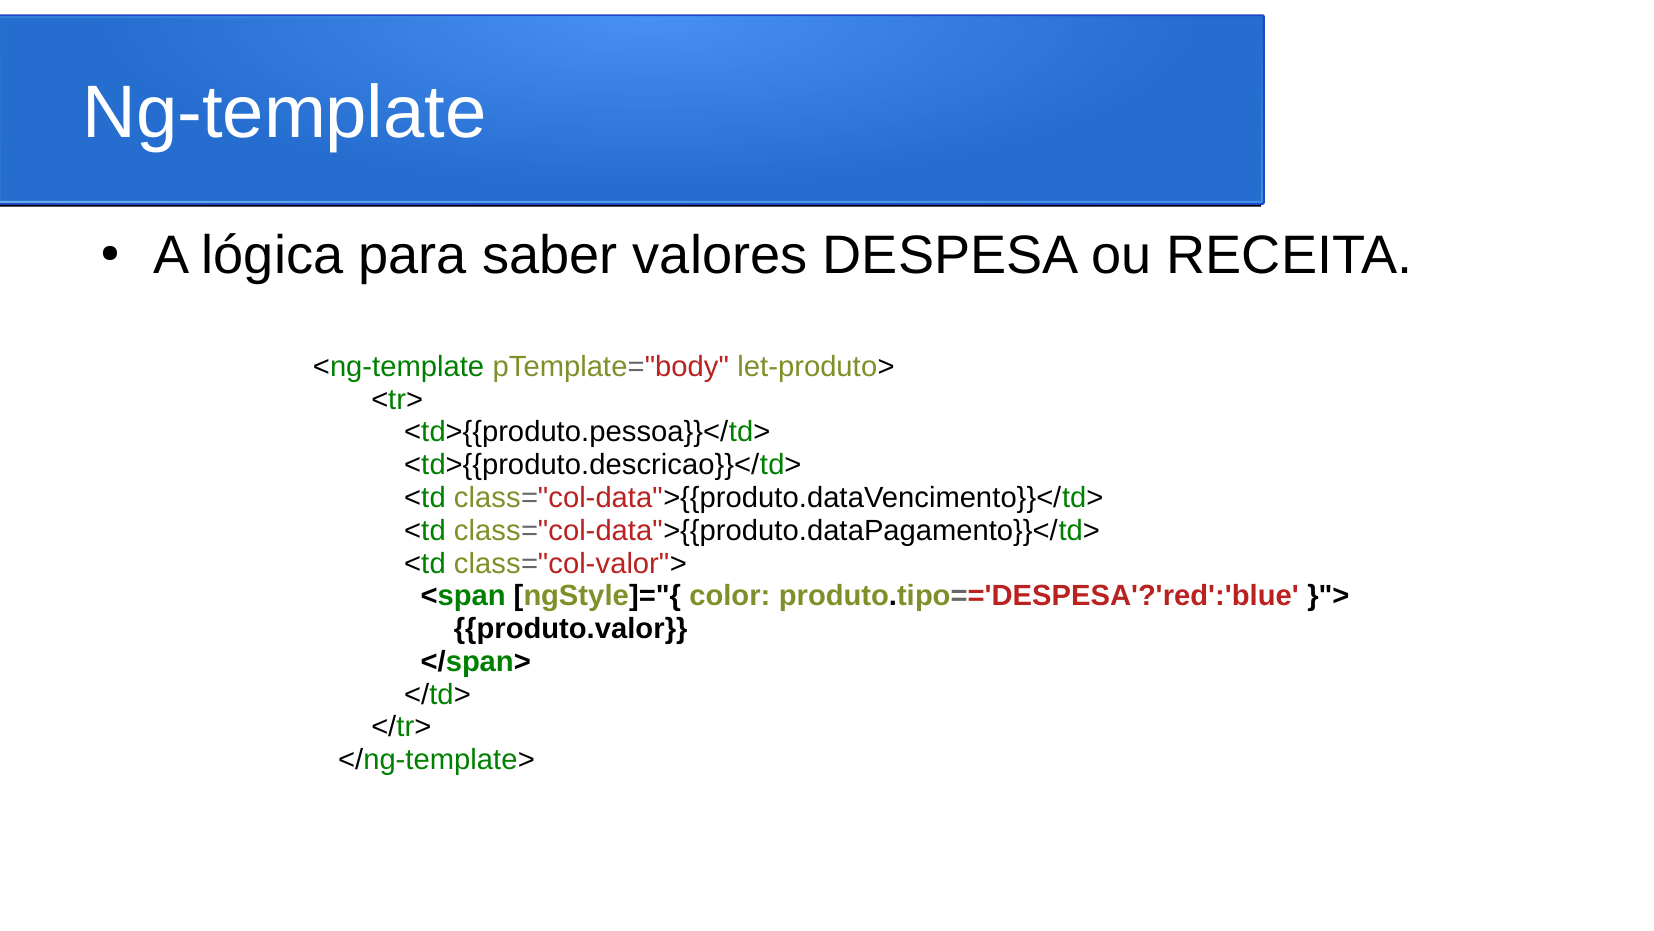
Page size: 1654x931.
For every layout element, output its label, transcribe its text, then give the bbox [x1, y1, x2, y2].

title Ng-template [82, 35, 1235, 189]
list A lógica para saber valores DESPESA ou RECEITA. [82, 224, 1571, 764]
text_box <ng-template pTemplate="body" let-produto> <tr> <td>{{produto.pessoa}}</td> <td>{{produto.descricao}}</td> <td class="col-data">{{produto.dataVencimento}}</td> <td class="col-data">{{produto.dataPagamento}}</td> <td class="col-valor"> <span [ngStyle]="{ color: produto.tipo=='DESPESA'?'red':'blue' }"> {{produto.valor}} </span> </td> </tr> </ng-template> [224, 342, 1430, 882]
